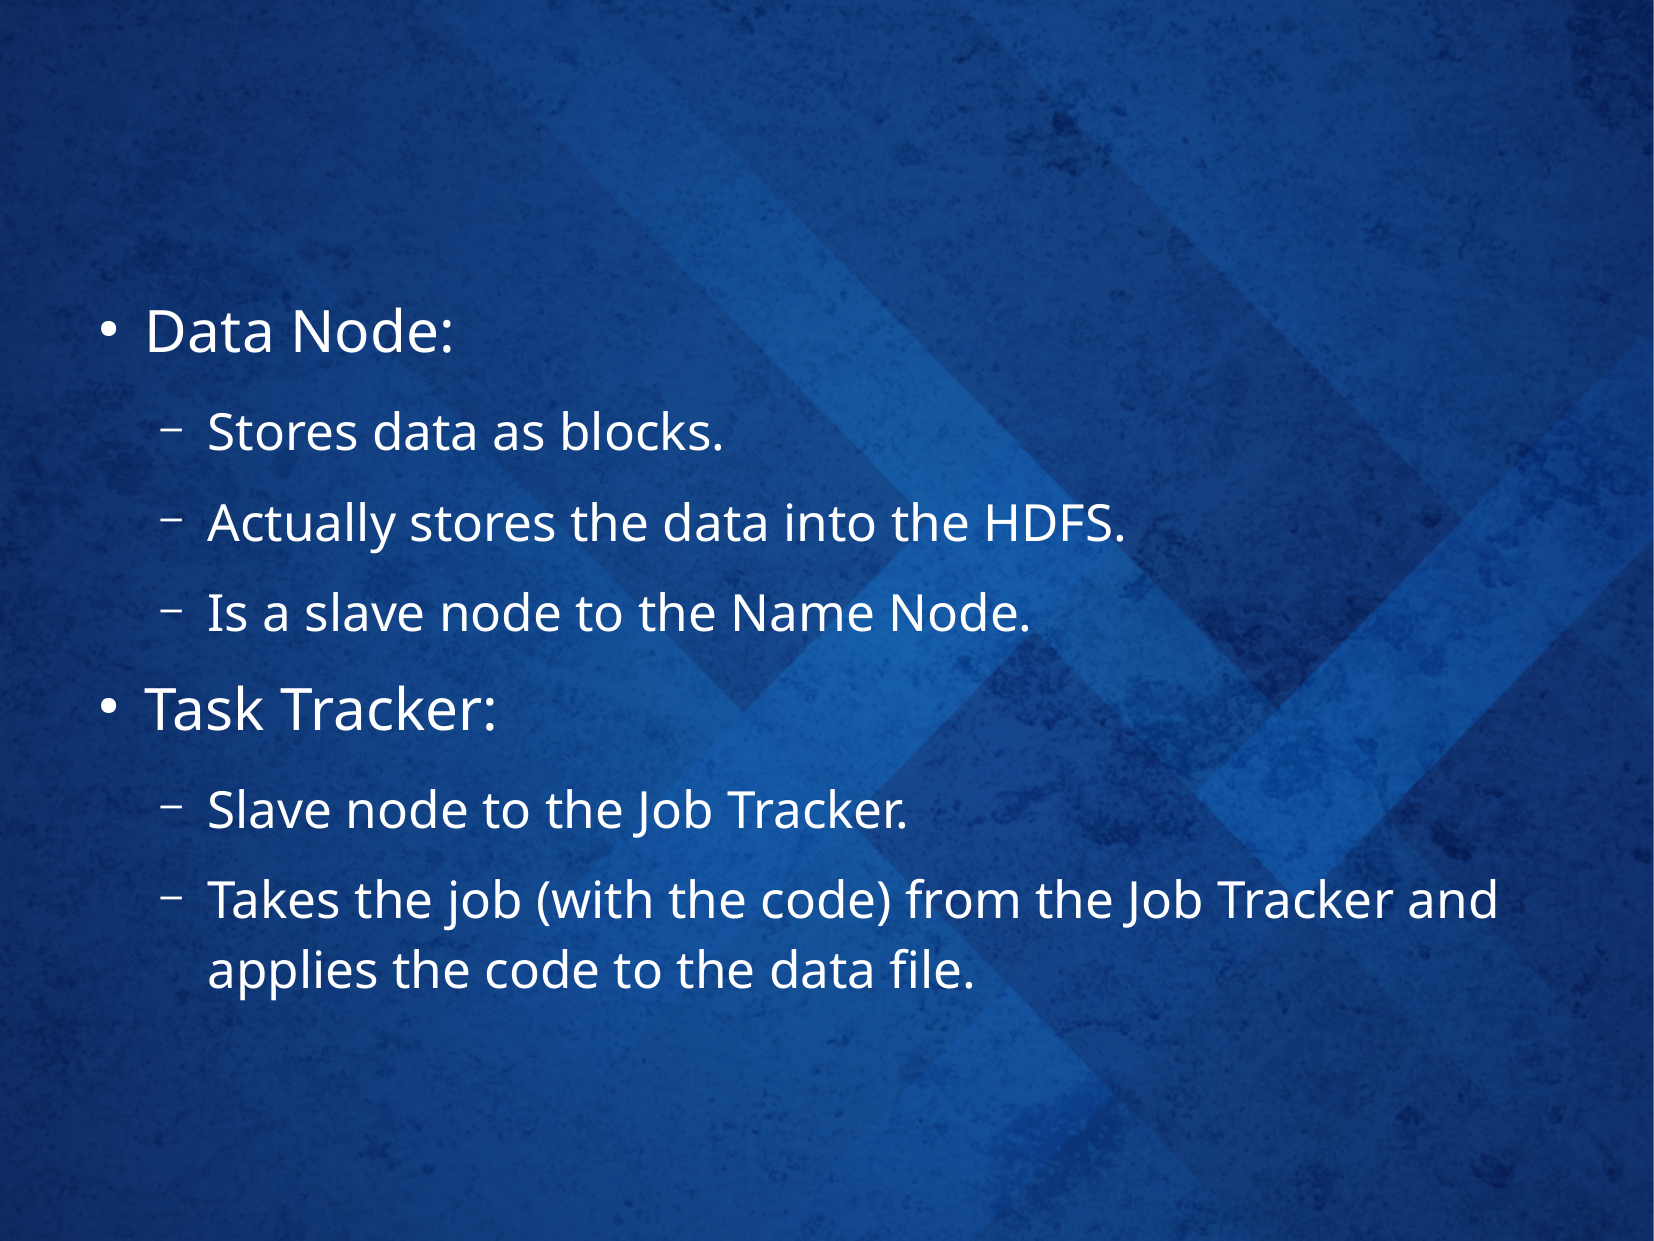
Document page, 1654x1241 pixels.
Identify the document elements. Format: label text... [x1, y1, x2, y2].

list Data Node: Stores data as blocks. Actually stores the data into the HDFS. Is a slave node to the Name Node. Task Tracker: Slave node to the Job Tracker. Takes the job (with the code) from the Job Tracker and applies the code to the data file. [82, 290, 1538, 1010]
picture [0, 0, 1654, 1241]
